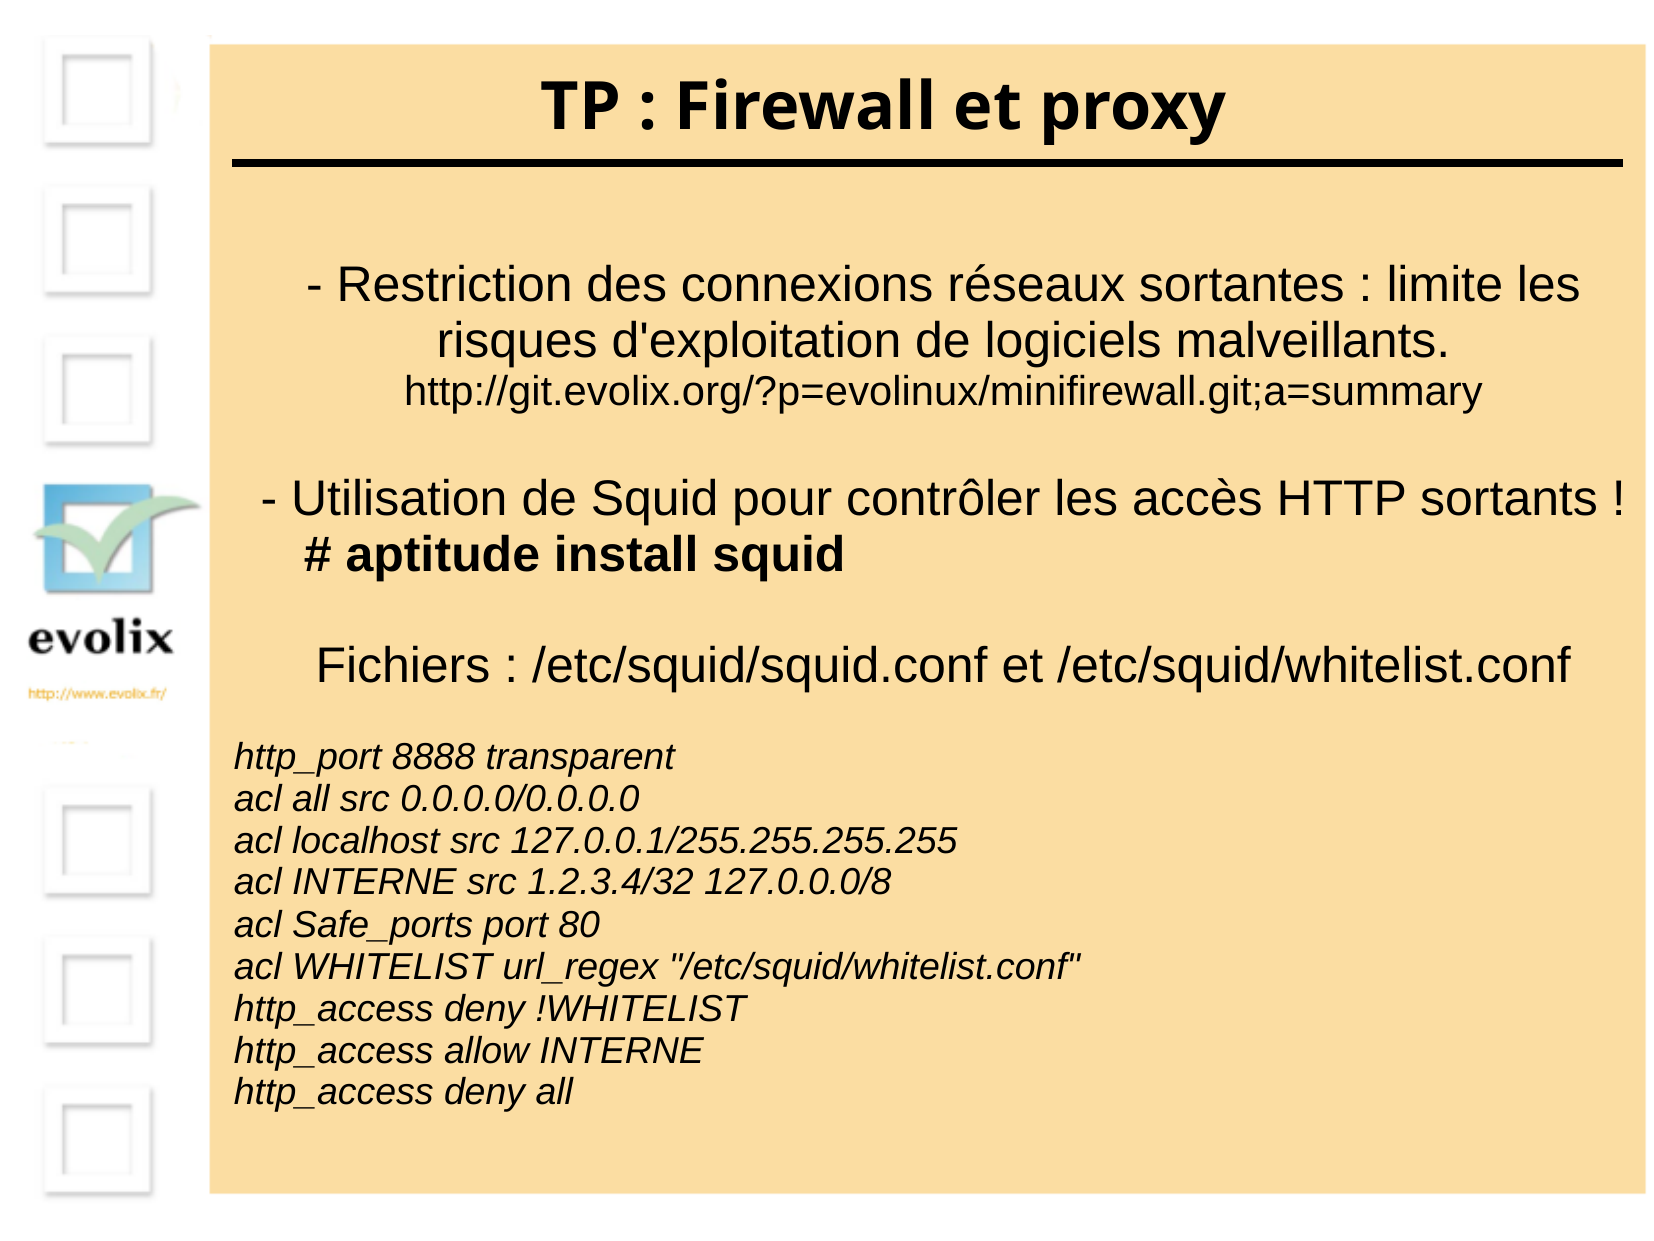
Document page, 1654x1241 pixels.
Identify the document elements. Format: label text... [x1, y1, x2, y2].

title TP : Firewall et proxy [140, 0, 1629, 208]
subtitle - Restriction des connexions réseaux sortantes : limite les risques d'exploitation de logiciels malveillants. http://git.evolix.org/?p=evolinux/minifirewall.git;a=summary - Utilisation de Squid pour contrôler les accès HTTP sortants ! # aptitude install squid Fichiers : /etc/squid/squid.conf et /etc/squid/whitelist.conf http_port 8888 transparent acl all src 0.0.0.0/0.0.0.0 acl localhost src 127.0.0.1/255.255.255.255 acl INTERNE src 1.2.3.4/32 127.0.0.0/8 acl Safe_ports port 80 acl WHITELIST url_regex "/etc/squid/whitelist.conf" http_access deny !WHITELIST http_access allow INTERNE http_access deny all [233, 256, 1654, 1169]
picture [0, 35, 1654, 1204]
